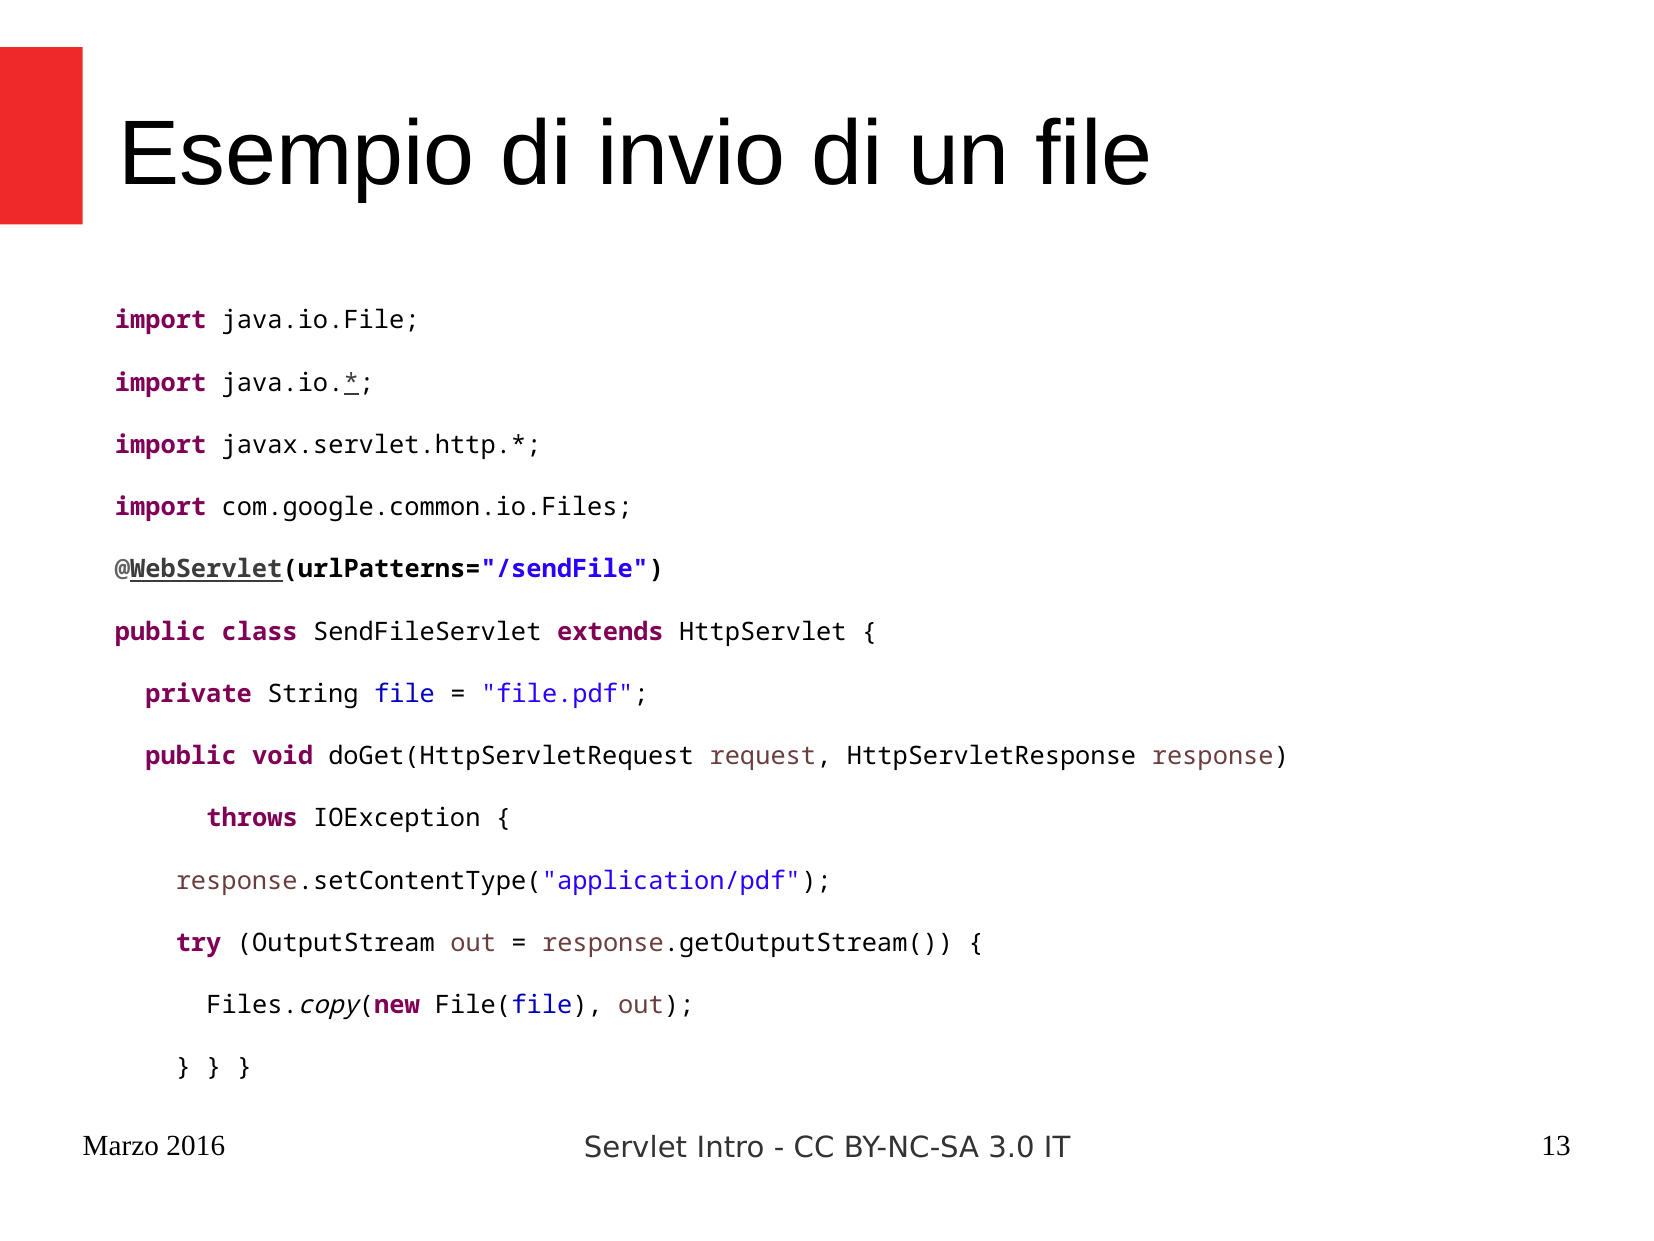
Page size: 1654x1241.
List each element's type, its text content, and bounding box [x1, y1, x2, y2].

title Esempio di invio di un file [118, 49, 1607, 257]
list import java.io.File; import java.io.*; import javax.servlet.http.*; import com.google.common.io.Files; @WebServlet(urlPatterns="/sendFile") public class SendFileServlet extends HttpServlet { private String file = "file.pdf"; public void doGet(HttpServletRequest request, HttpServletResponse response) throws IOException { response.setContentType("application/pdf"); try (OutputStream out = response.getOutputStream()) { Files.copy(new File(file), out); } } } [114, 302, 1539, 1087]
